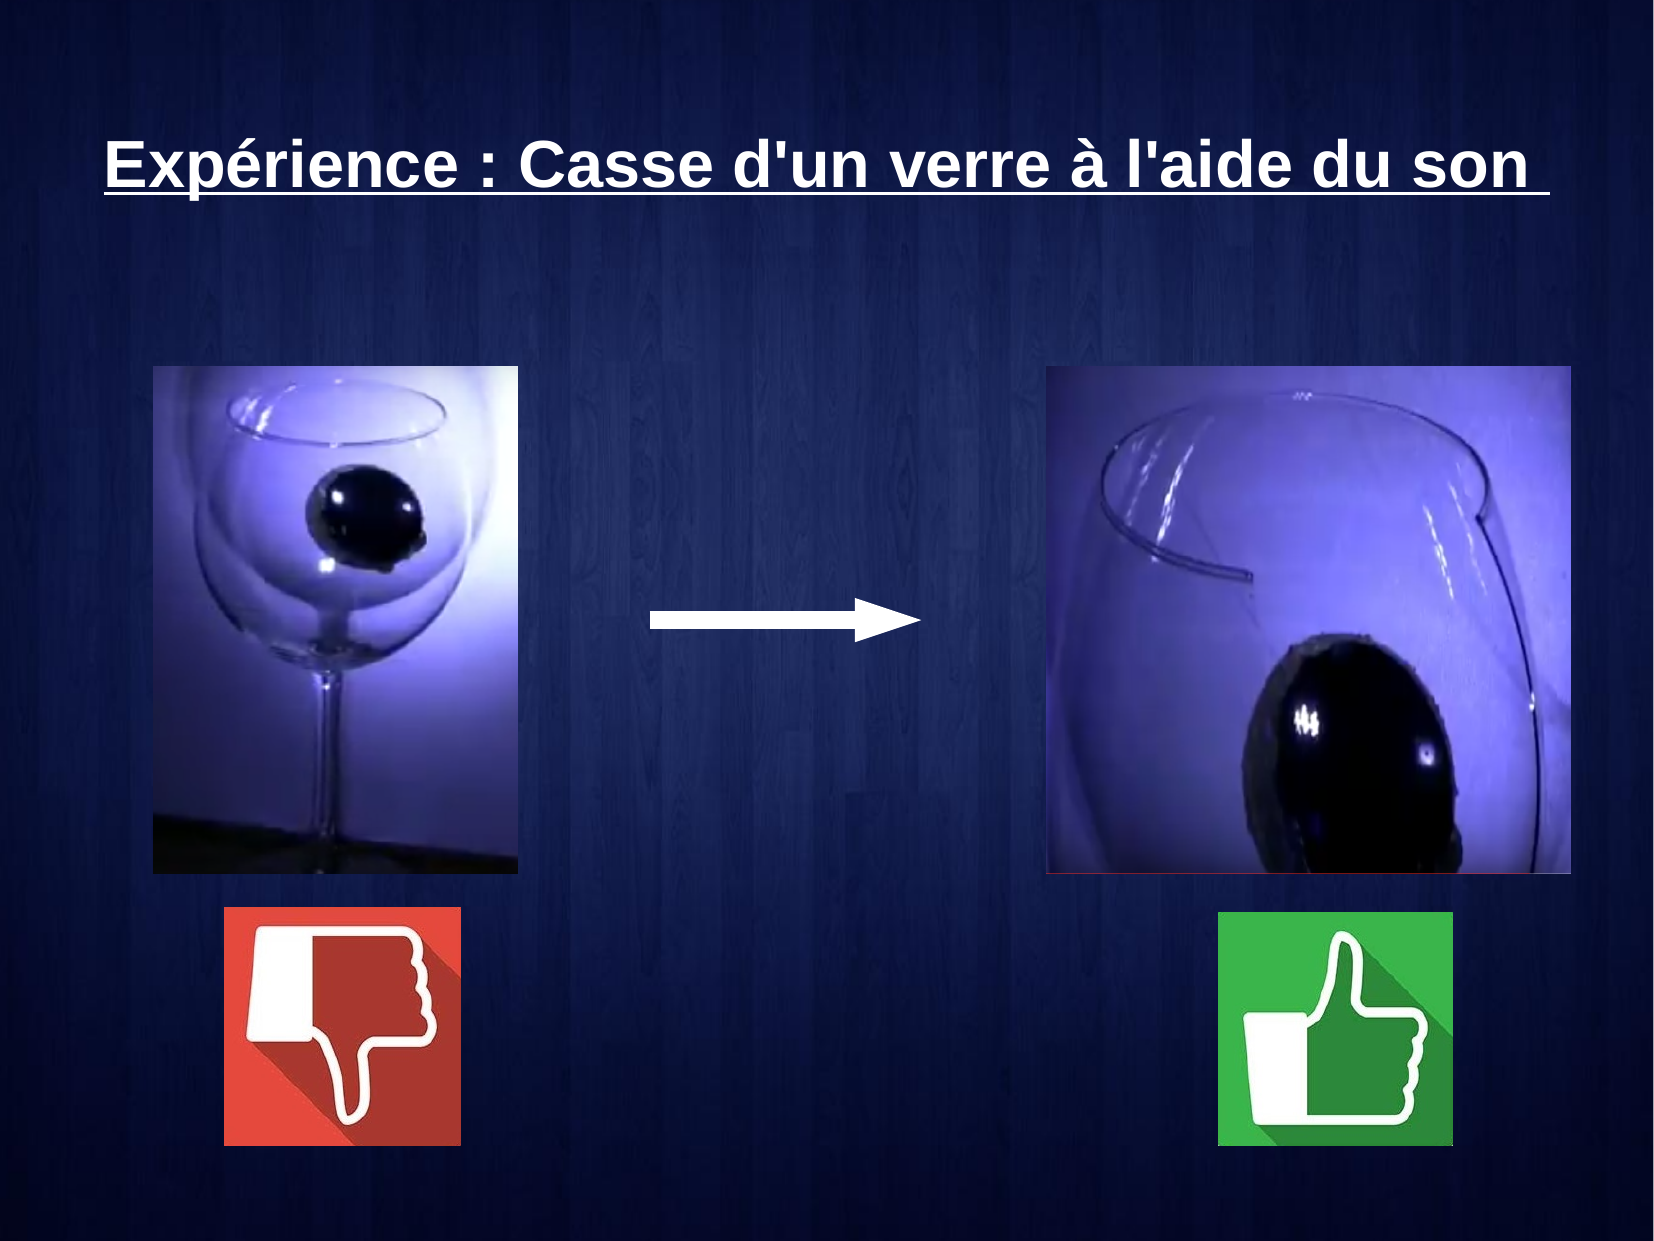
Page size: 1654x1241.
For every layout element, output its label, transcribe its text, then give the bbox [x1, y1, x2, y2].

picture [0, 0, 1654, 1241]
title Expérience : Casse d'un verre à l'aide du son [82, 61, 1571, 269]
